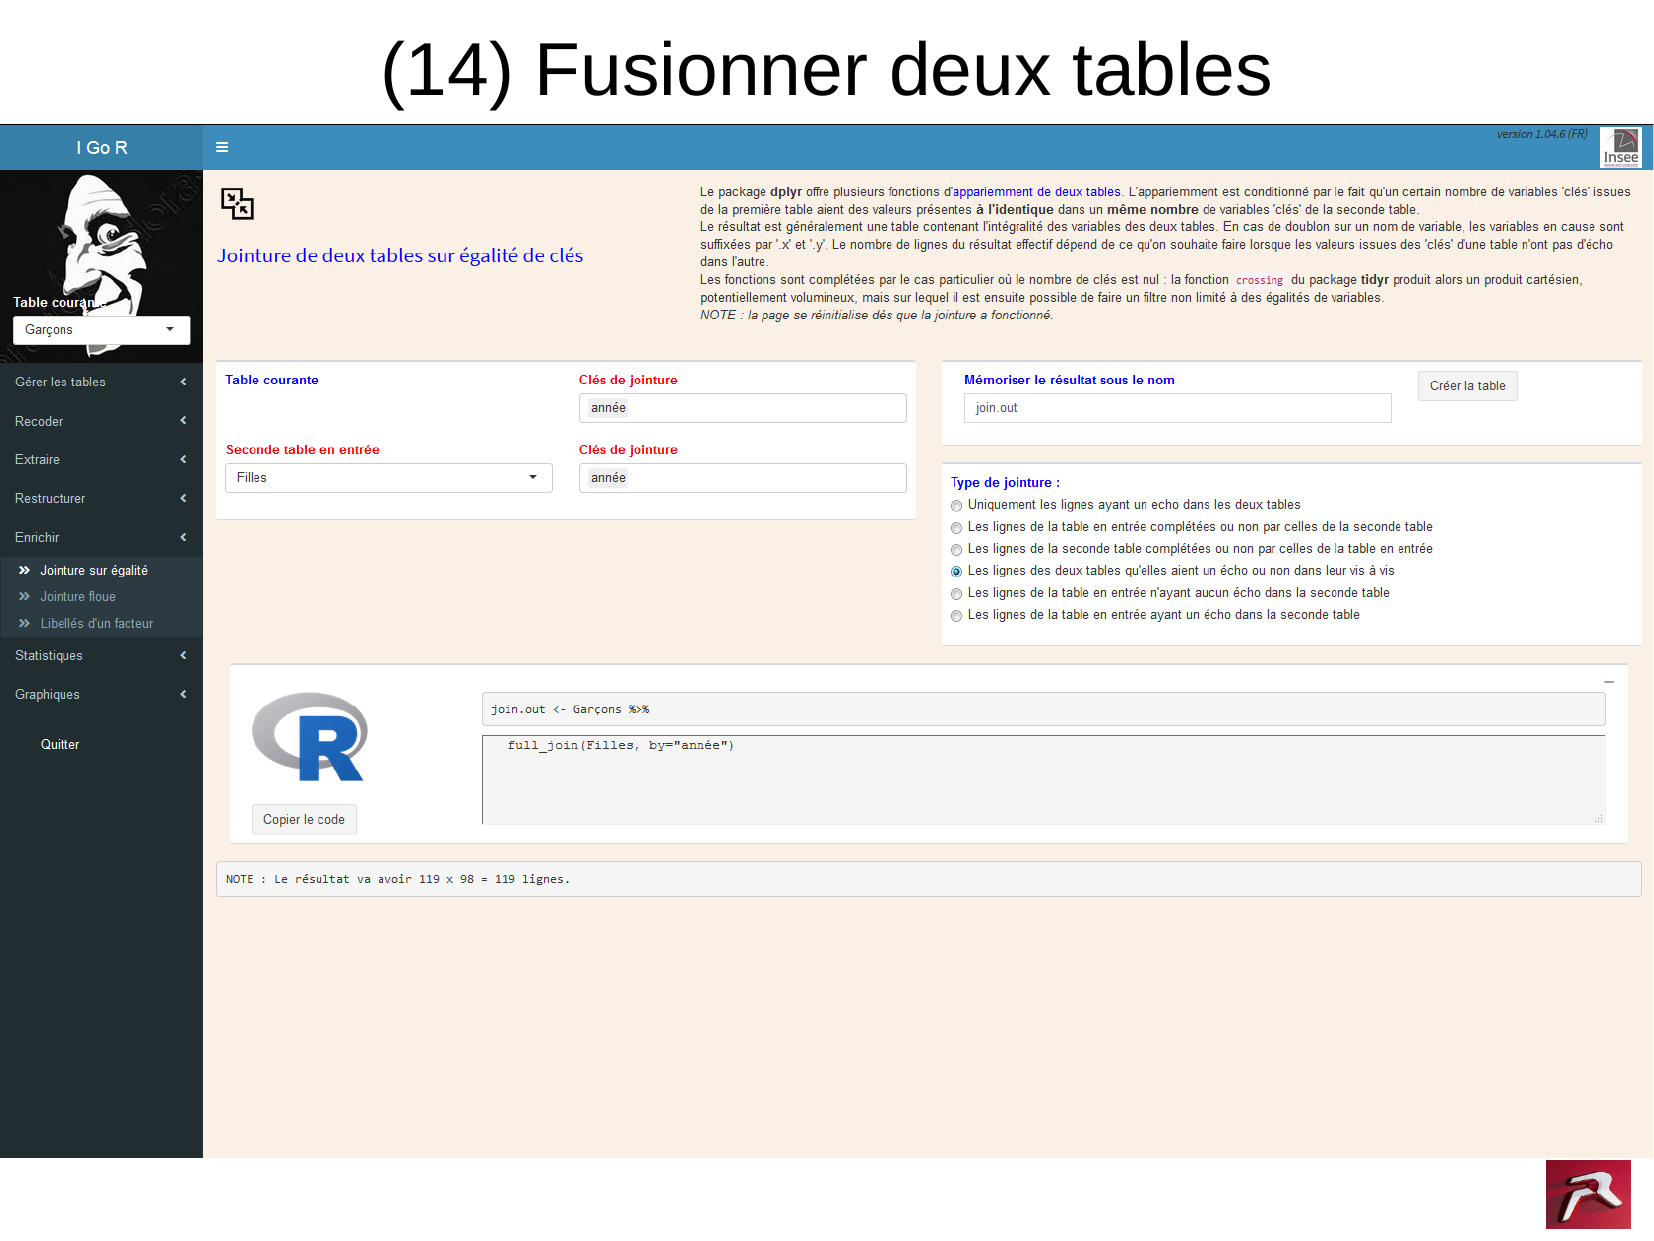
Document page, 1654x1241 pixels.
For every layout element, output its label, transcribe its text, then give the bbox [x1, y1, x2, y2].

title (14) Fusionner deux tables [82, 27, 1571, 112]
picture [1546, 1160, 1631, 1229]
picture [0, 124, 1654, 1158]
